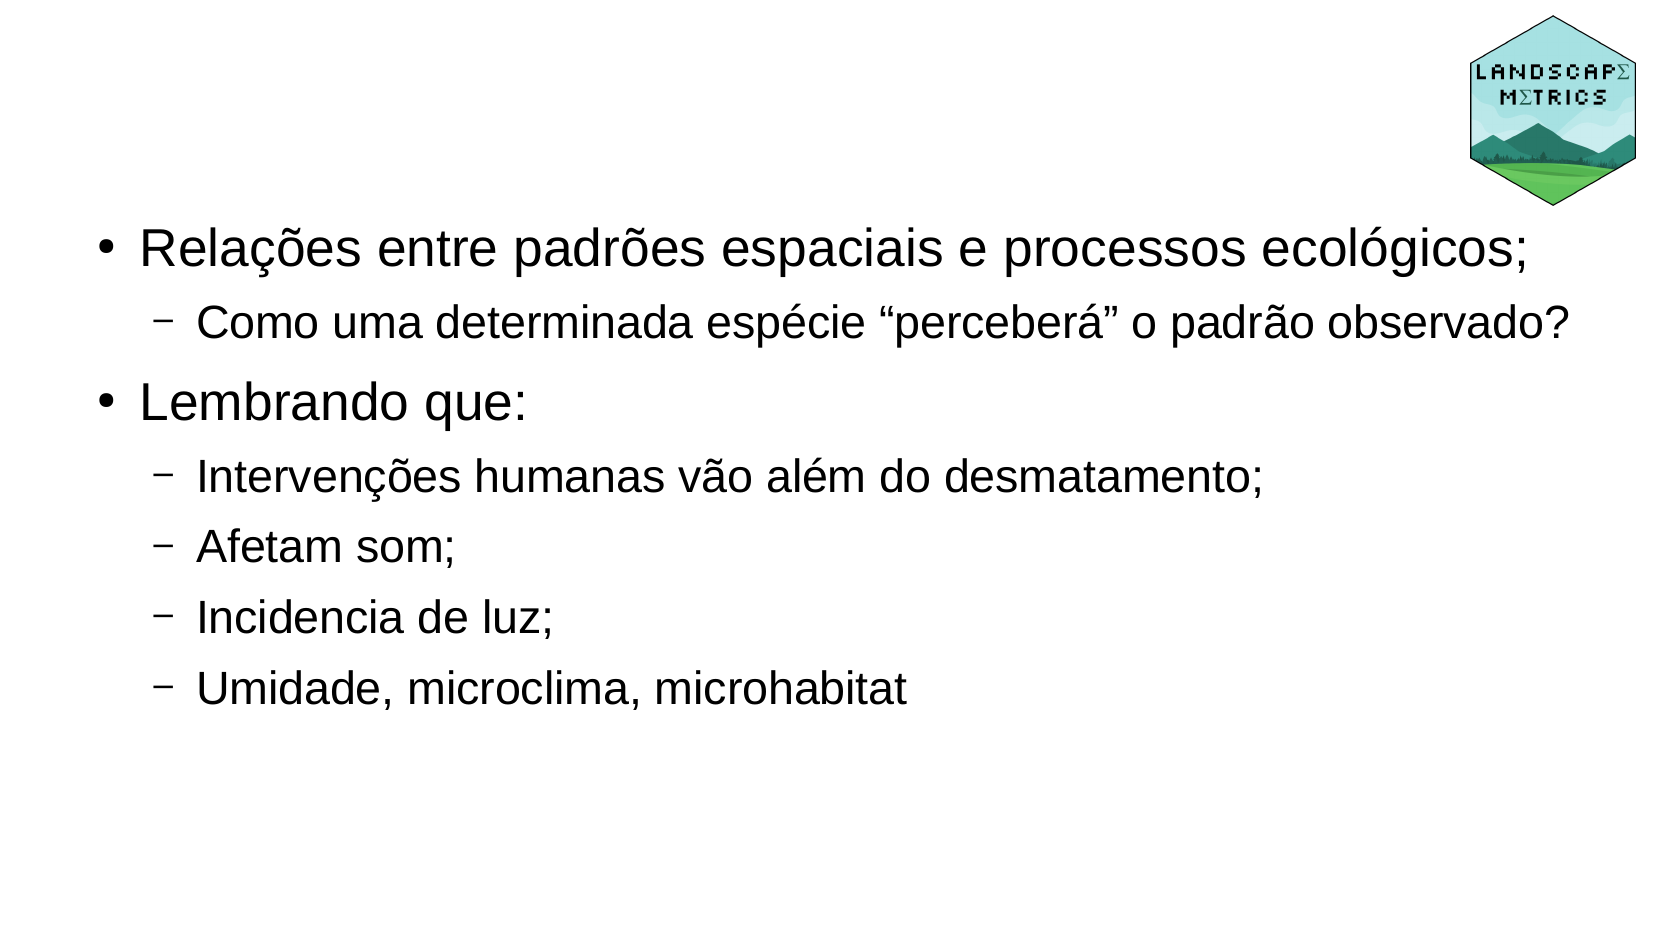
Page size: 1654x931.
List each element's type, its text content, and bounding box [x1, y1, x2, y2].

picture [1470, 15, 1636, 206]
list Relações entre padrões espaciais e processos ecológicos; Como uma determinada espécie “perceberá” o padrão observado? Lembrando que: Intervenções humanas vão além do desmatamento; Afetam som; Incidencia de luz; Umidade, microclima, microhabitat [82, 217, 1571, 758]
